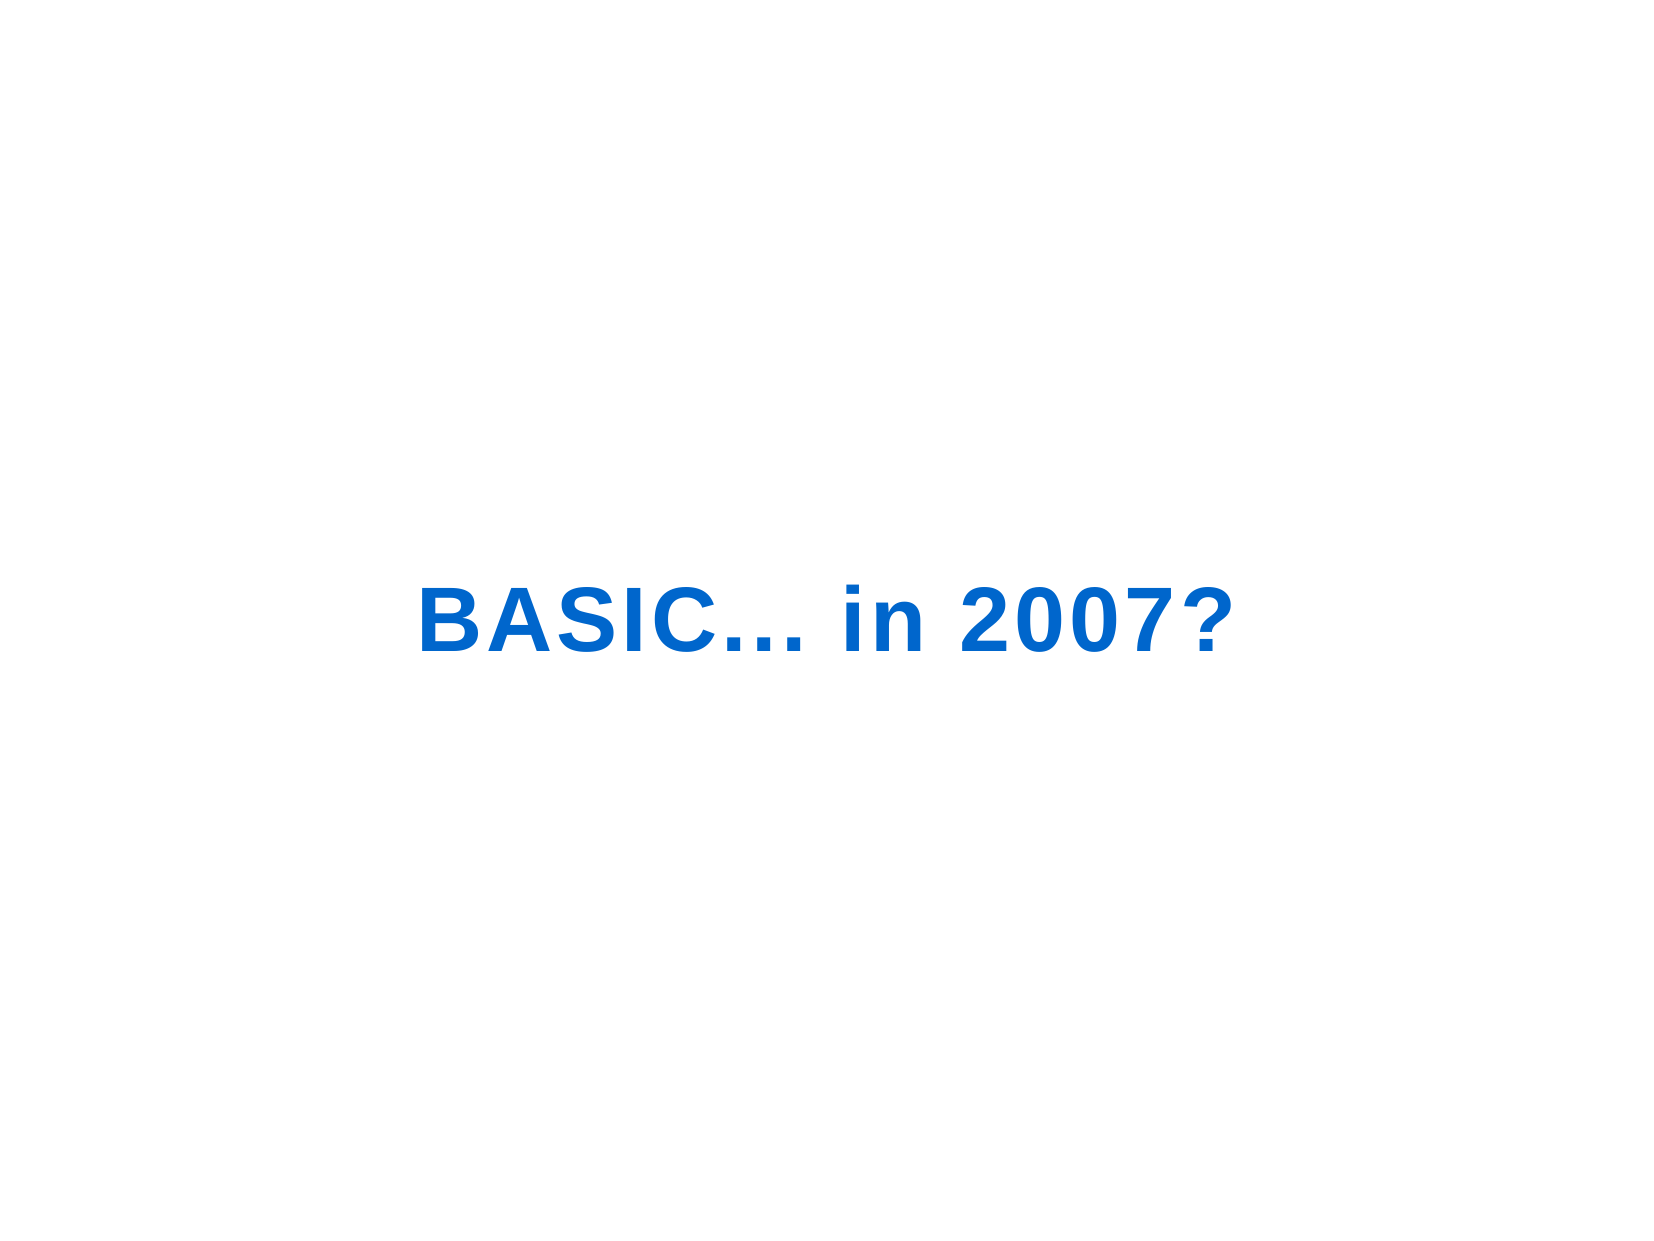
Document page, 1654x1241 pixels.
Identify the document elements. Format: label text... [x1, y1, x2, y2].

title BASIC... in 2007? [82, 516, 1571, 724]
